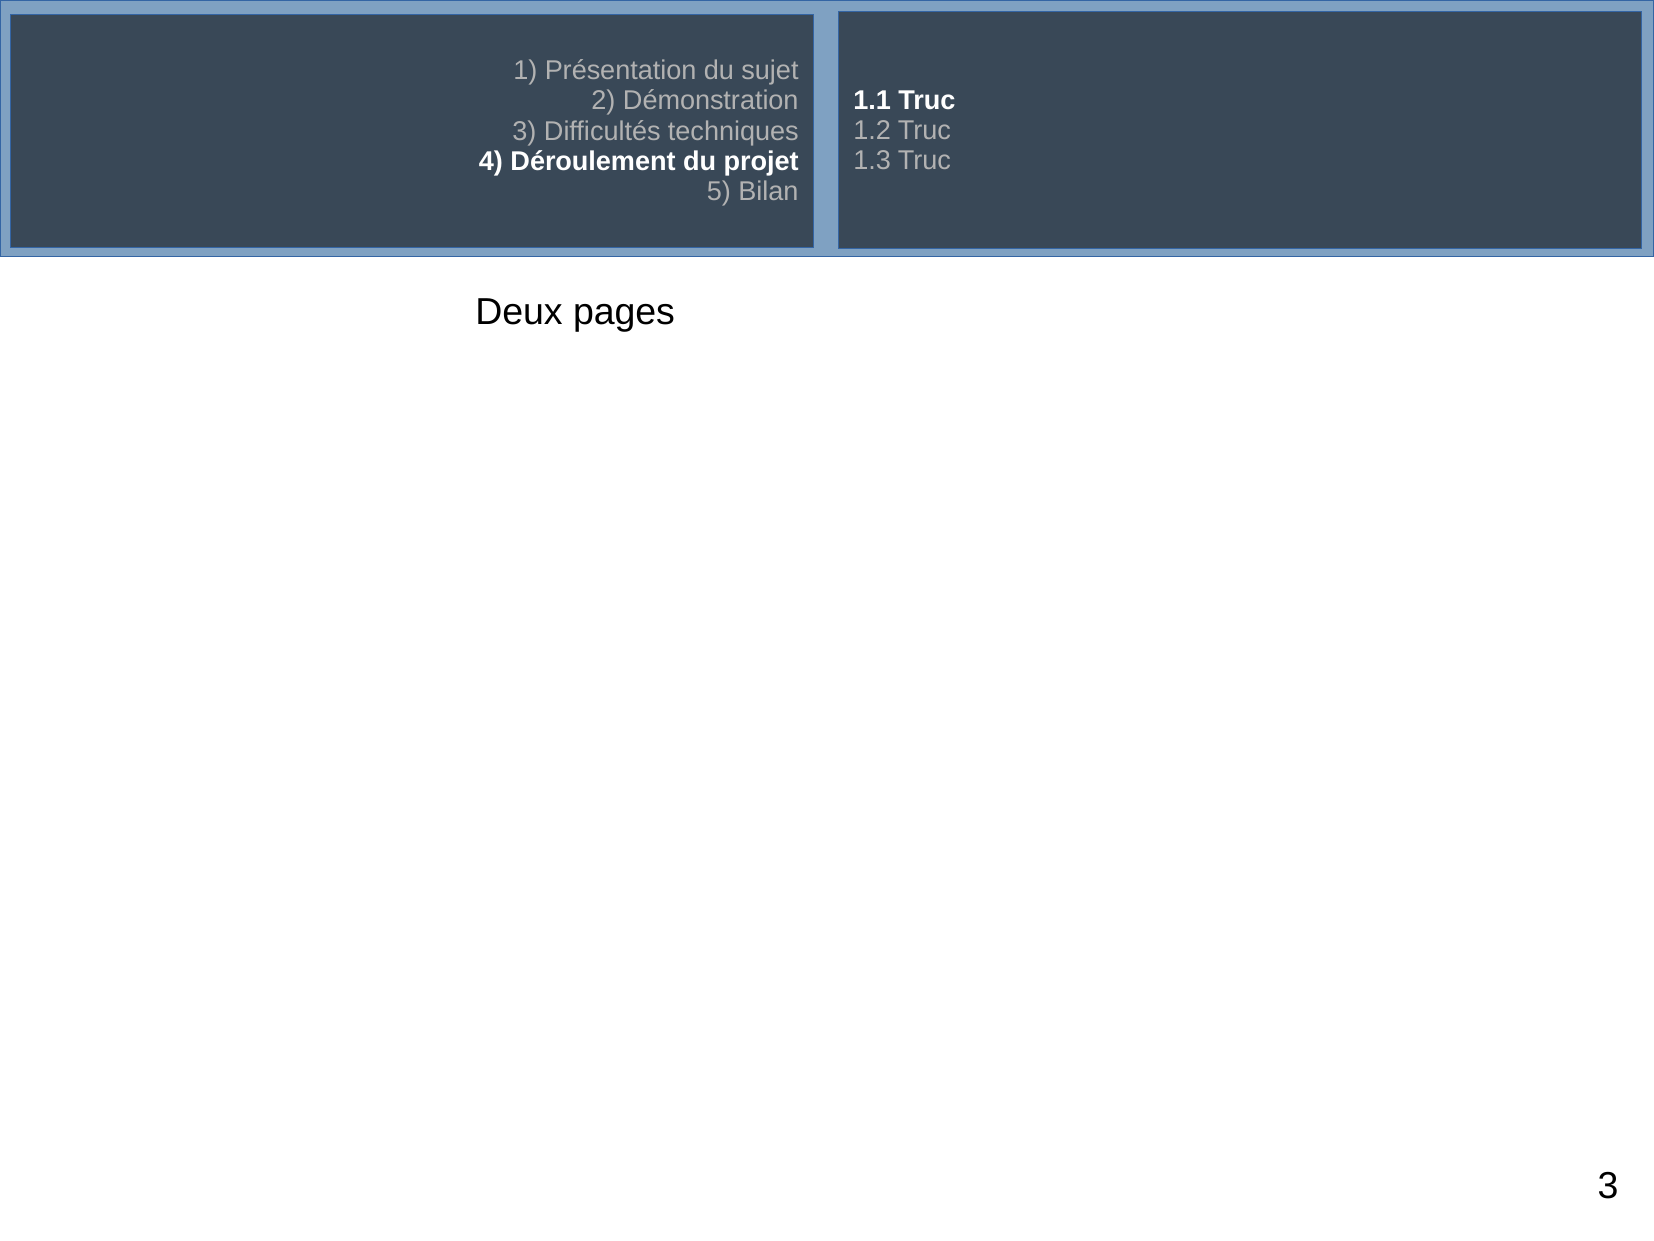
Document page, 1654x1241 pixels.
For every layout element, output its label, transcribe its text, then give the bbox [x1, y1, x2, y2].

text_box 3 [1582, 1157, 1642, 1215]
text_box 1.1 Truc 1.2 Truc 1.3 Truc [838, 11, 1642, 249]
text_box 1) Présentation du sujet 2) Démonstration 3) Difficultés techniques 4) Déroulement du projet 5) Bilan [10, 14, 814, 248]
text_box Deux pages [460, 283, 863, 341]
text_box [0, 0, 1654, 257]
